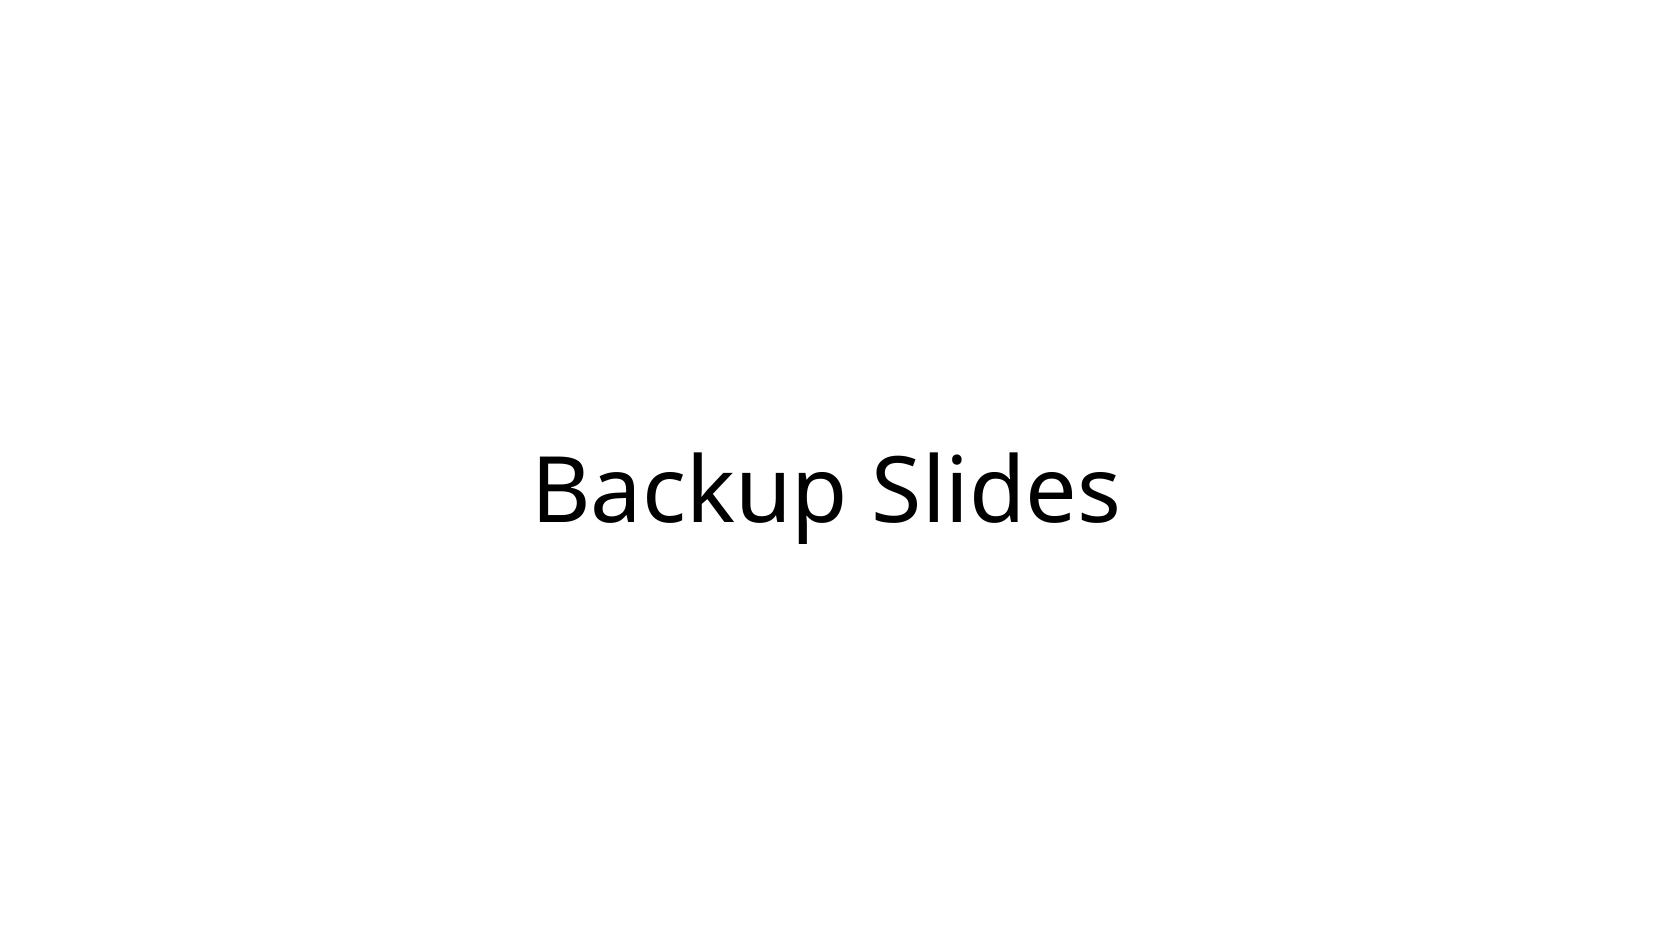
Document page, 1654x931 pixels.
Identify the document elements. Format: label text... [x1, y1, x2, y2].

title Backup Slides [82, 379, 1571, 594]
